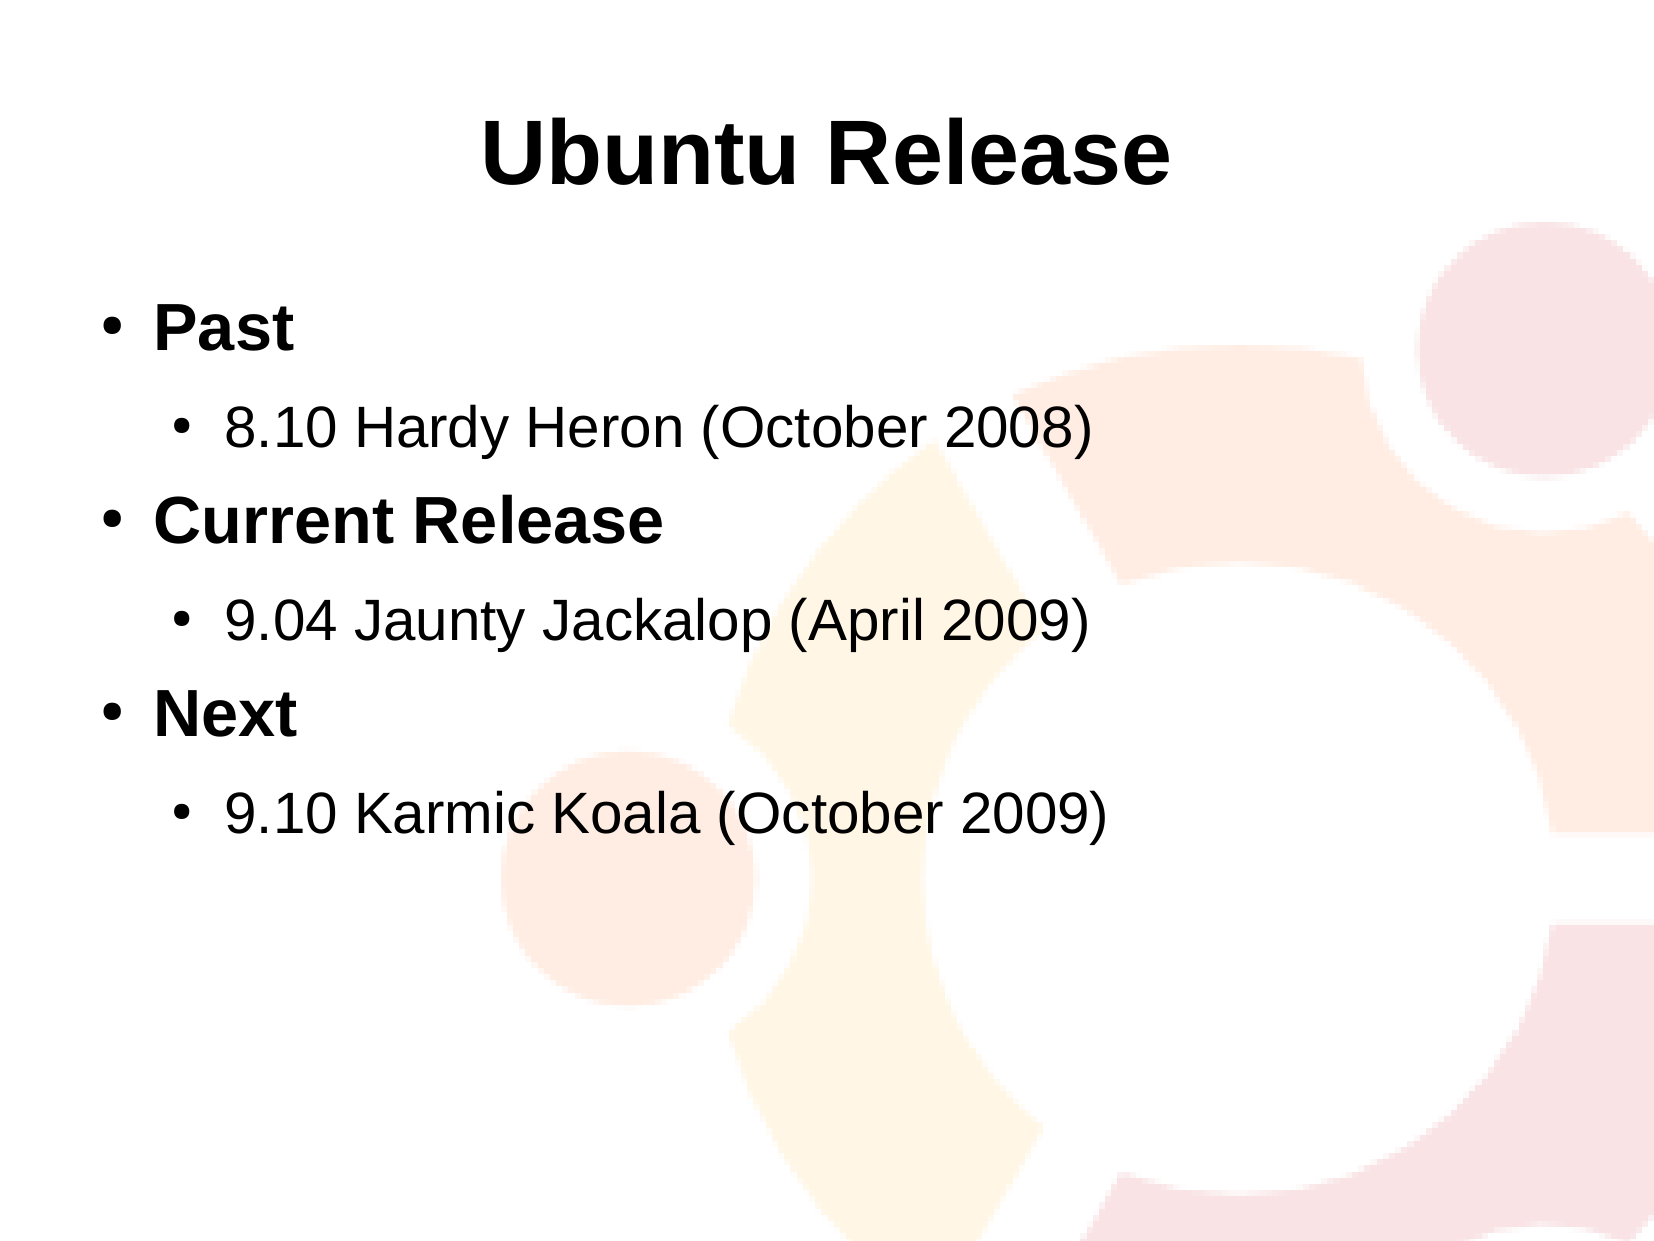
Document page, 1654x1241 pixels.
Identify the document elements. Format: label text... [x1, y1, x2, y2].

title Ubuntu Release [82, 56, 1571, 250]
list Past 8.10 Hardy Heron (October 2008) Current Release 9.04 Jaunty Jackalop (April 2009) Next 9.10 Karmic Koala (October 2009) [82, 290, 1571, 1109]
